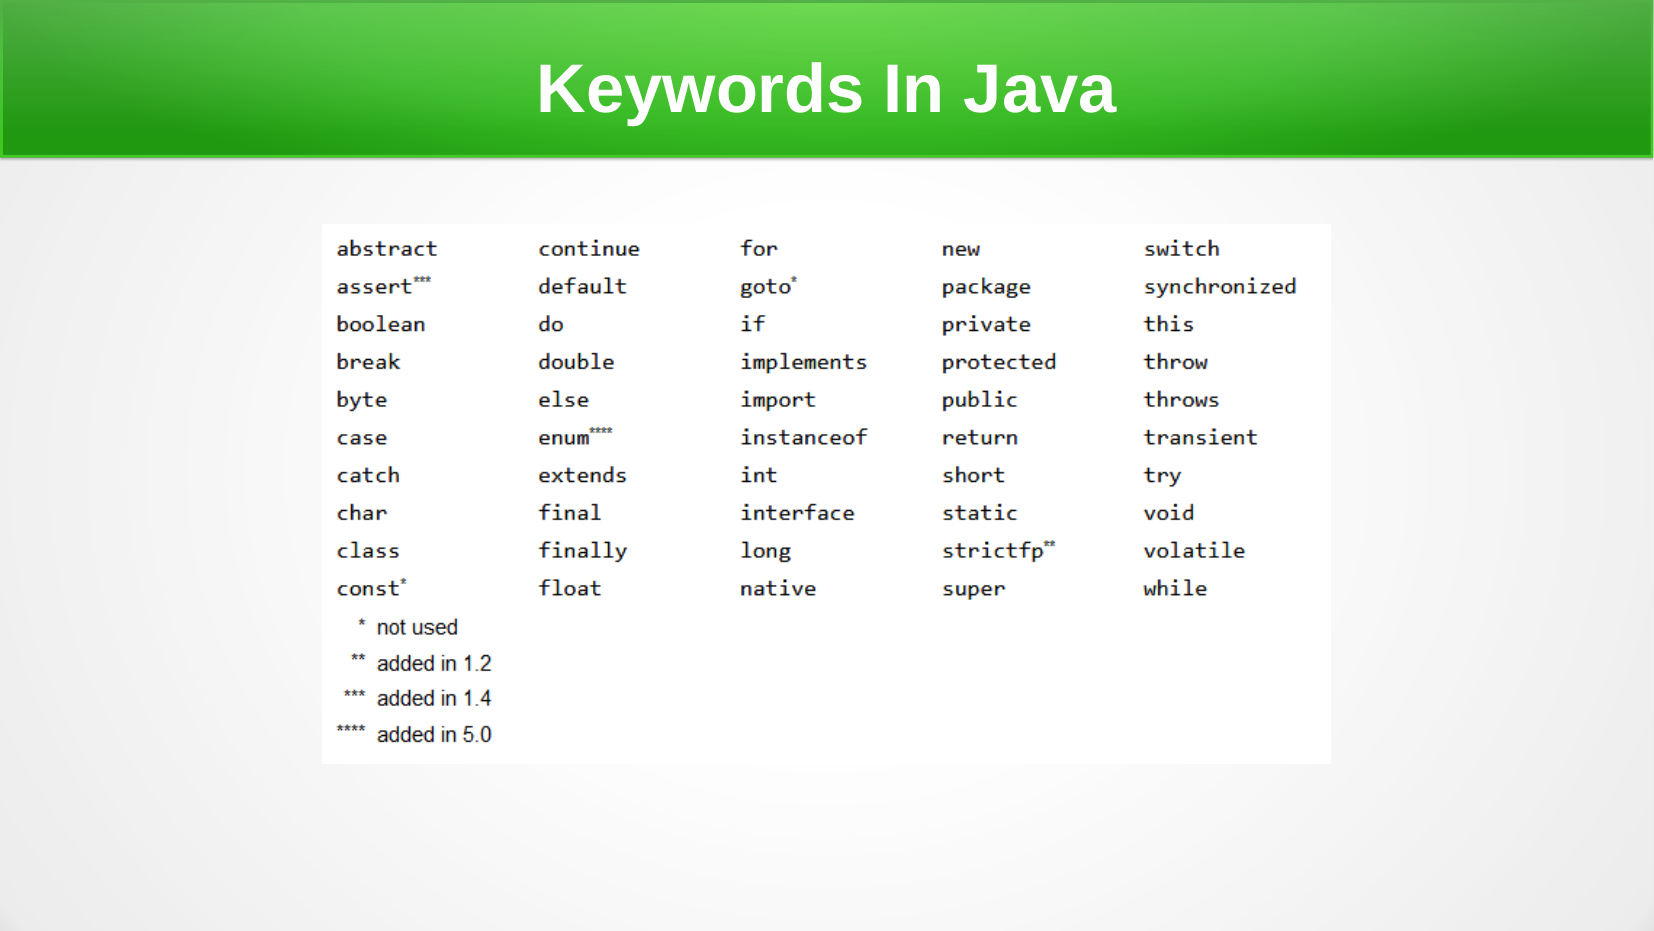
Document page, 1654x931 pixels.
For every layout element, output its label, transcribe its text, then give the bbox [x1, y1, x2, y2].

picture [322, 224, 1331, 764]
title Keywords In Java [82, 35, 1571, 142]
